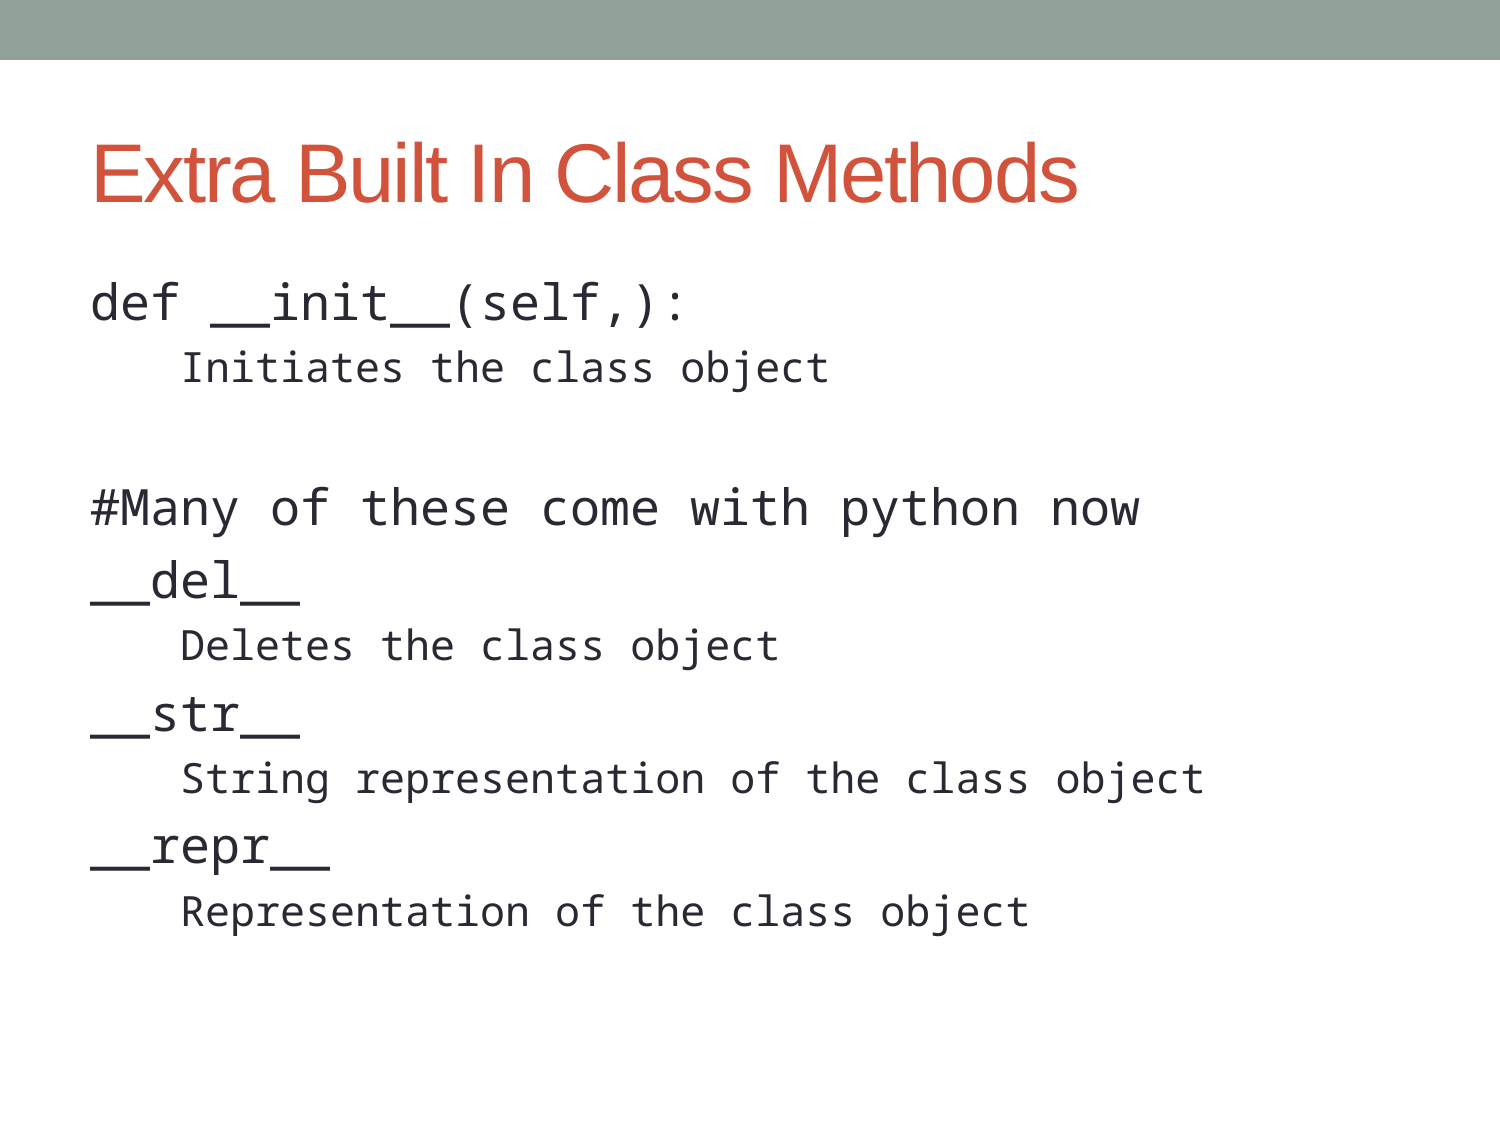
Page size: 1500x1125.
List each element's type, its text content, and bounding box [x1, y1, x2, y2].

title Extra Built In Class Methods [75, 87, 1426, 251]
list def __init__(self,): Initiates the class object #Many of these come with python now __del__ Deletes the class object __str__ String representation of the class object __repr__ Representation of the class object [75, 262, 1426, 1063]
